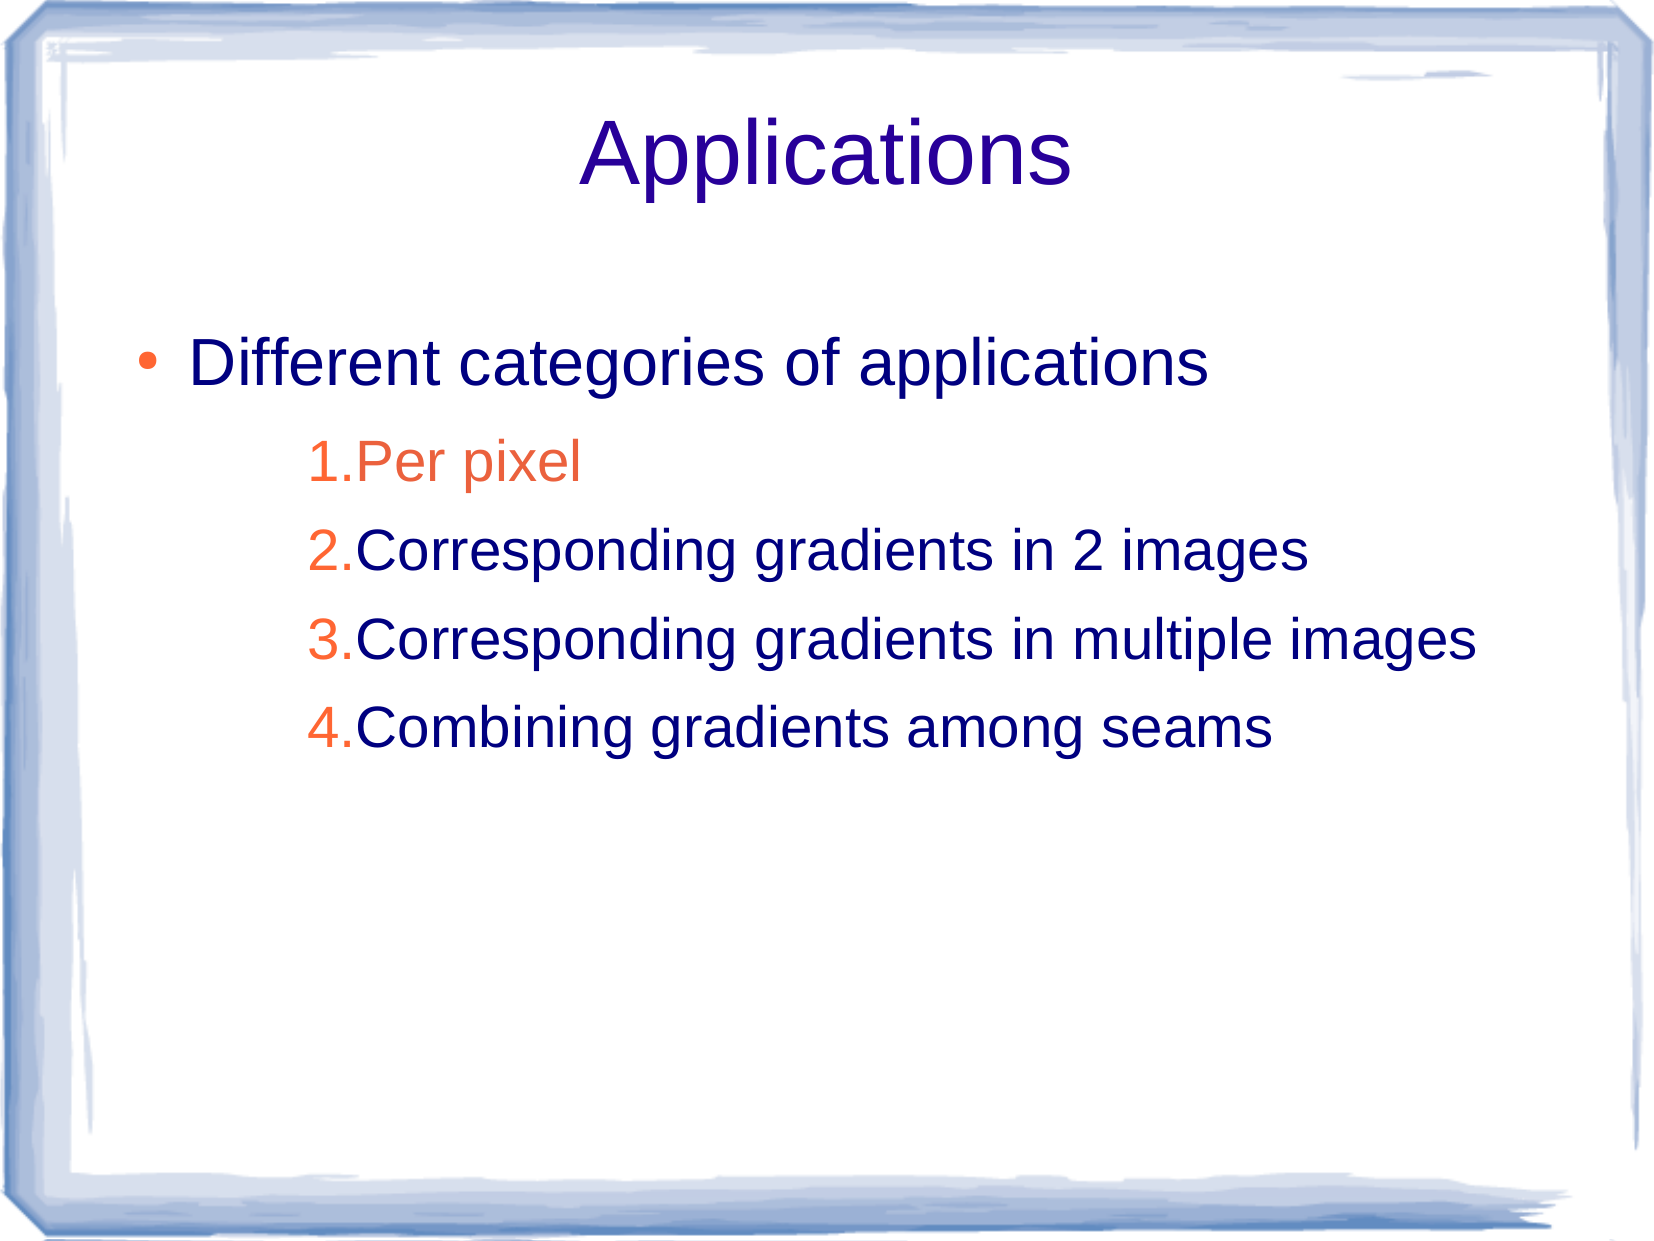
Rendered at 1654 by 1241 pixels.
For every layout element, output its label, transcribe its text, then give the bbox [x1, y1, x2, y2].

picture [0, 0, 1654, 1241]
title Applications [82, 56, 1571, 250]
list Different categories of applications Per pixel Corresponding gradients in 2 images Corresponding gradients in multiple images Combining gradients among seams [118, 324, 1571, 1004]
